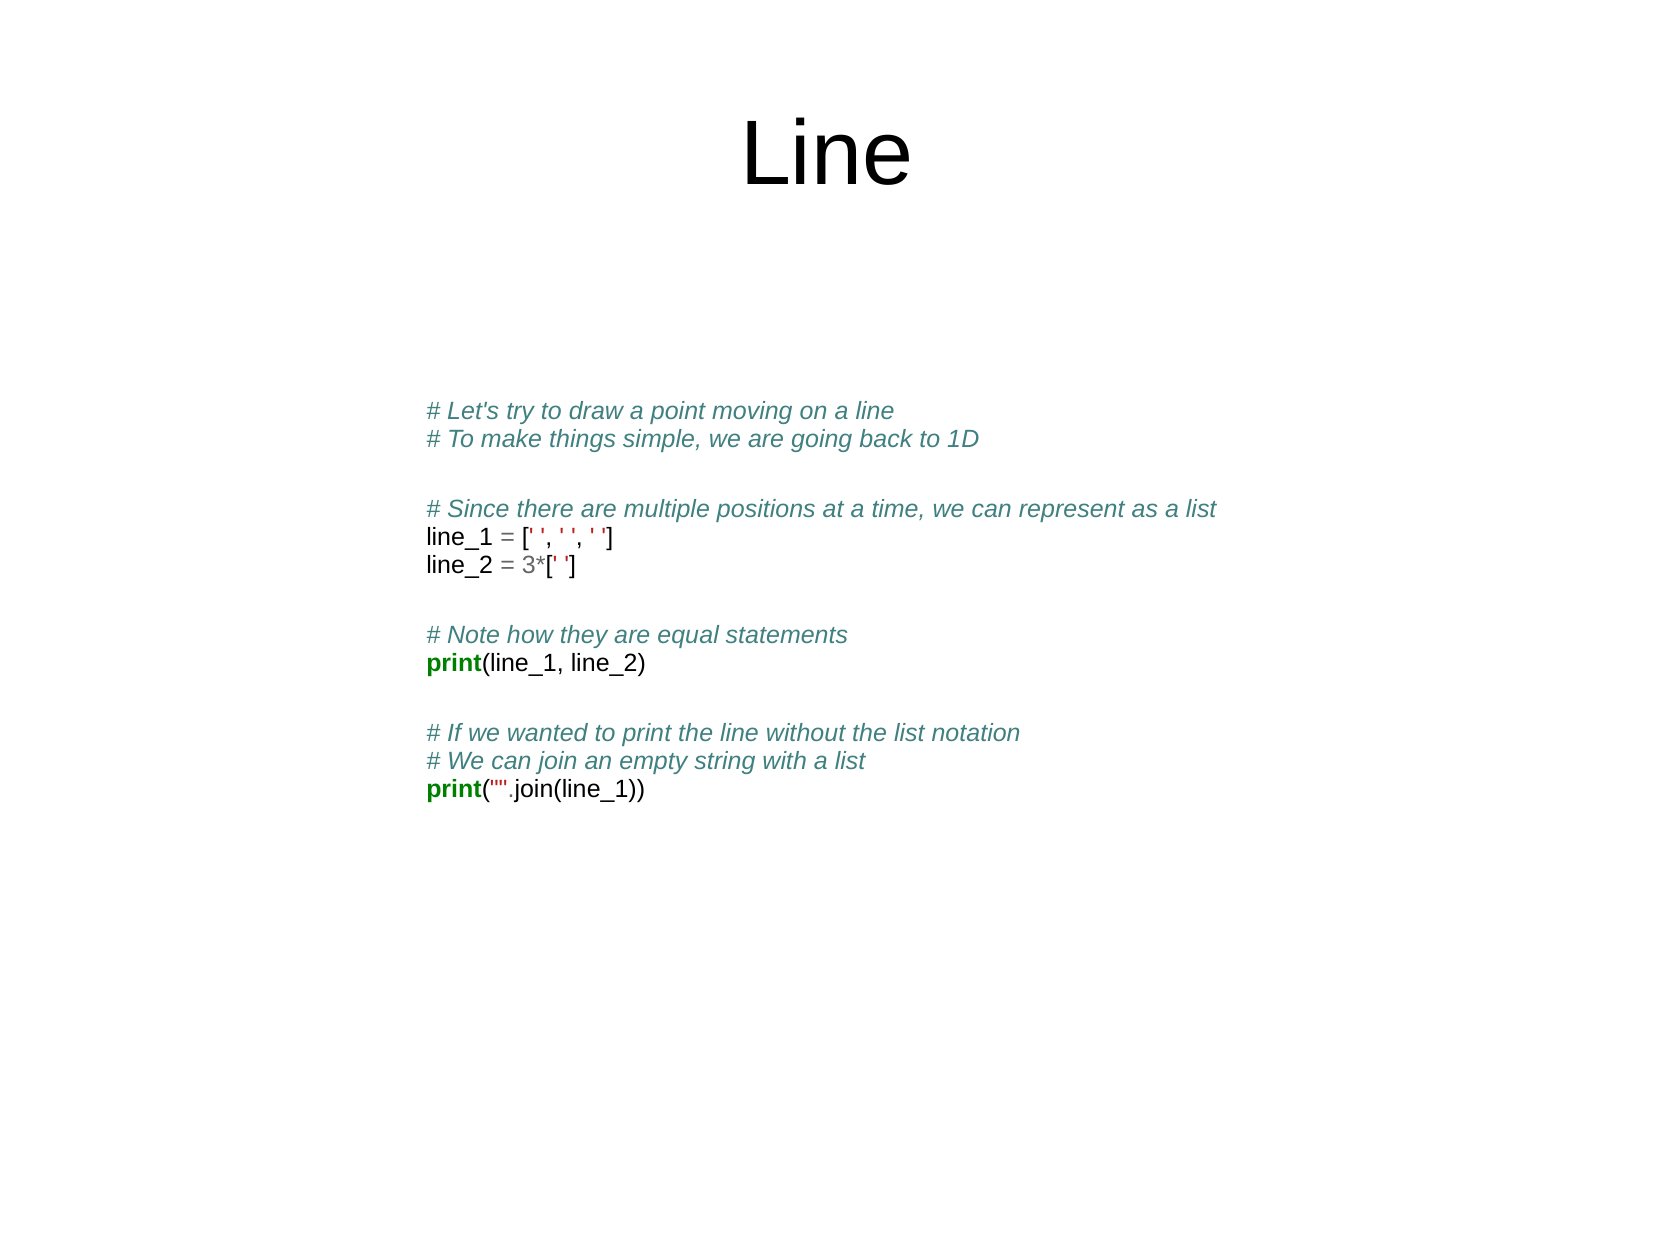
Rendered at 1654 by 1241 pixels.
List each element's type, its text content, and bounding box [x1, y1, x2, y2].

text_box # Let's try to draw a point moving on a line # To make things simple, we are going back to 1D # Since there are multiple positions at a time, we can represent as a list line_1 = [' ', ' ', ' '] line_2 = 3*[' '] # Note how they are equal statements print(line_1, line_2) # If we wanted to print the line without the list notation # We can join an empty string with a list print("".join(line_1)) [411, 389, 1242, 851]
title Line [82, 49, 1571, 257]
